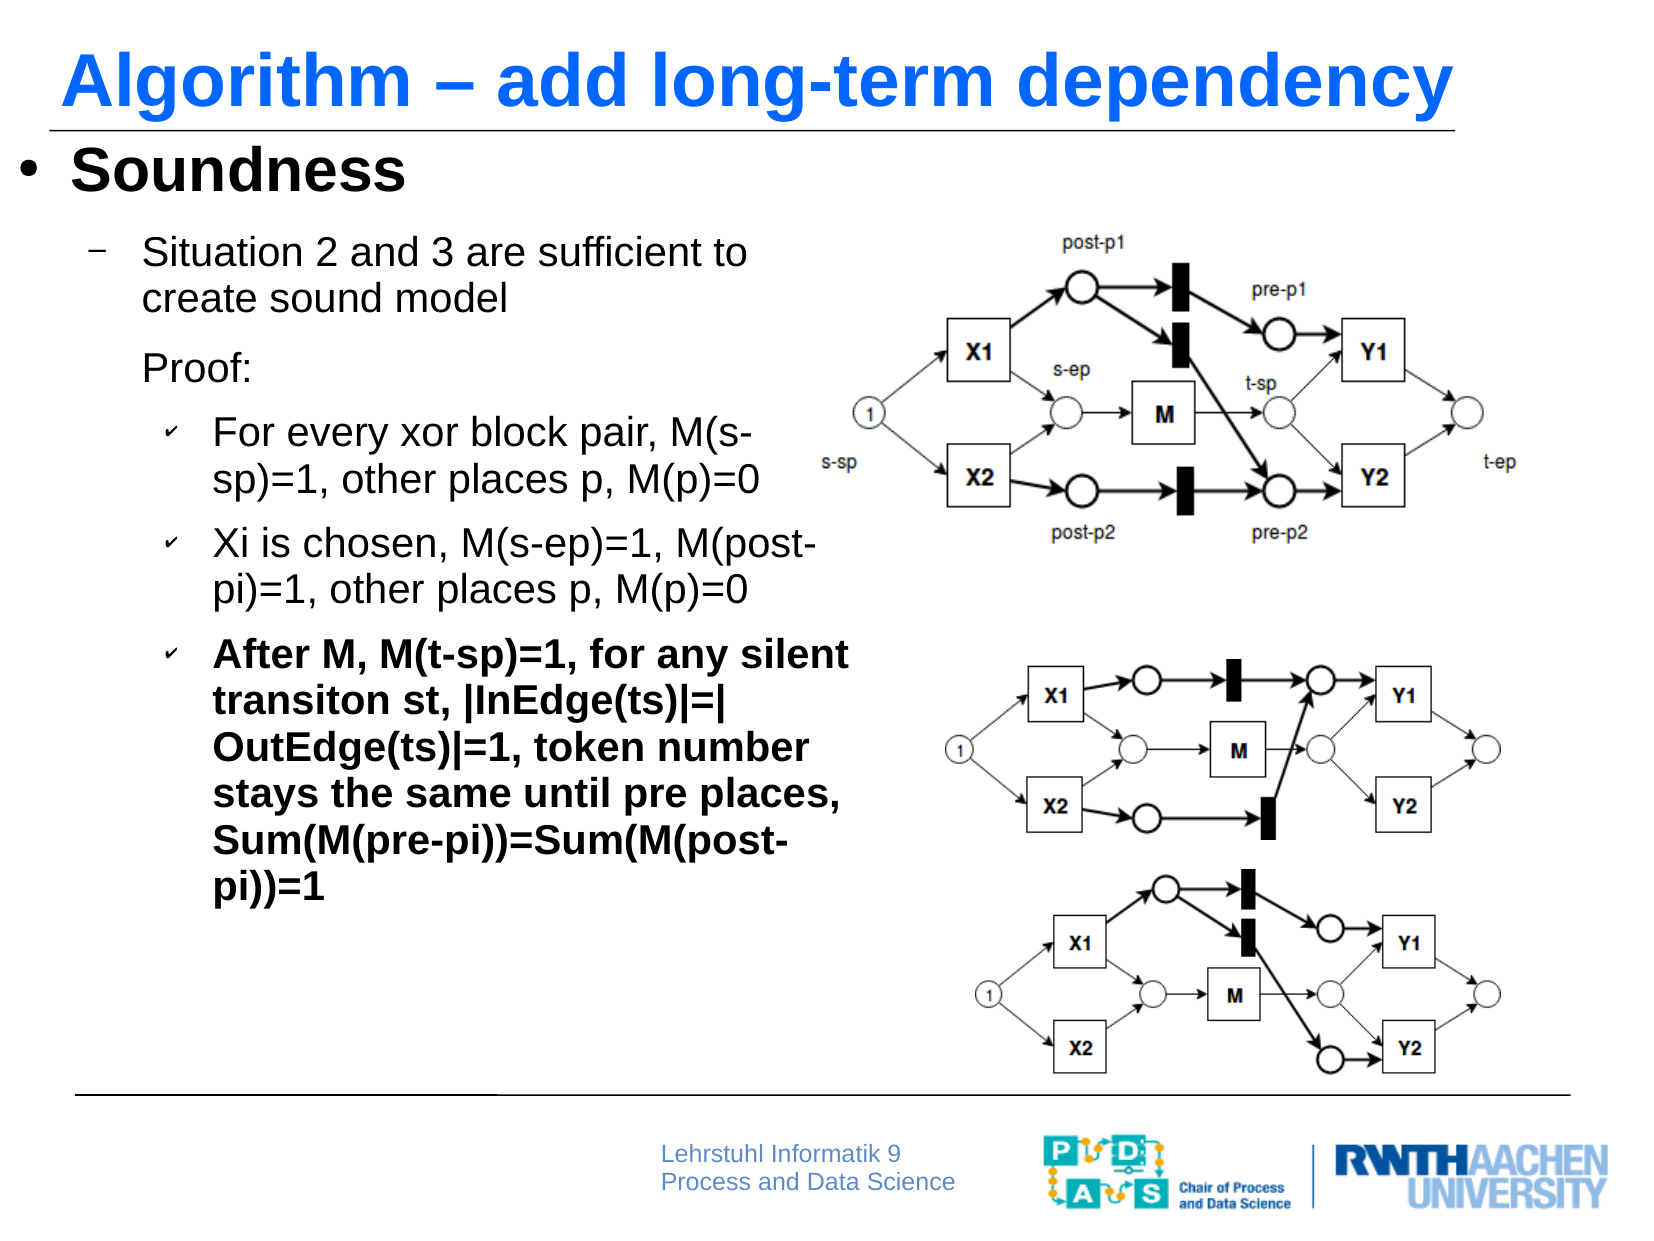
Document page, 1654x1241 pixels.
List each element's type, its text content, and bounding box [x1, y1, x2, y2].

title Algorithm – add long-term dependency [60, 30, 1549, 131]
picture [945, 659, 1501, 841]
list Soundness Situation 2 and 3 are sufficient to create sound model Proof: For every xor block pair, M(s-sp)=1, other places p, M(p)=0 Xi is chosen, M(s-ep)=1, M(post-pi)=1, other places p, M(p)=0 After M, M(t-sp)=1, for any silent transiton st, |InEdge(ts)|=|OutEdge(ts)|=1, token number stays the same until pre places, Sum(M(pre-pi))=Sum(M(post-pi))=1 [0, 135, 871, 931]
picture [1005, 1090, 1647, 1241]
picture [871, 224, 1531, 547]
picture [975, 869, 1501, 1075]
